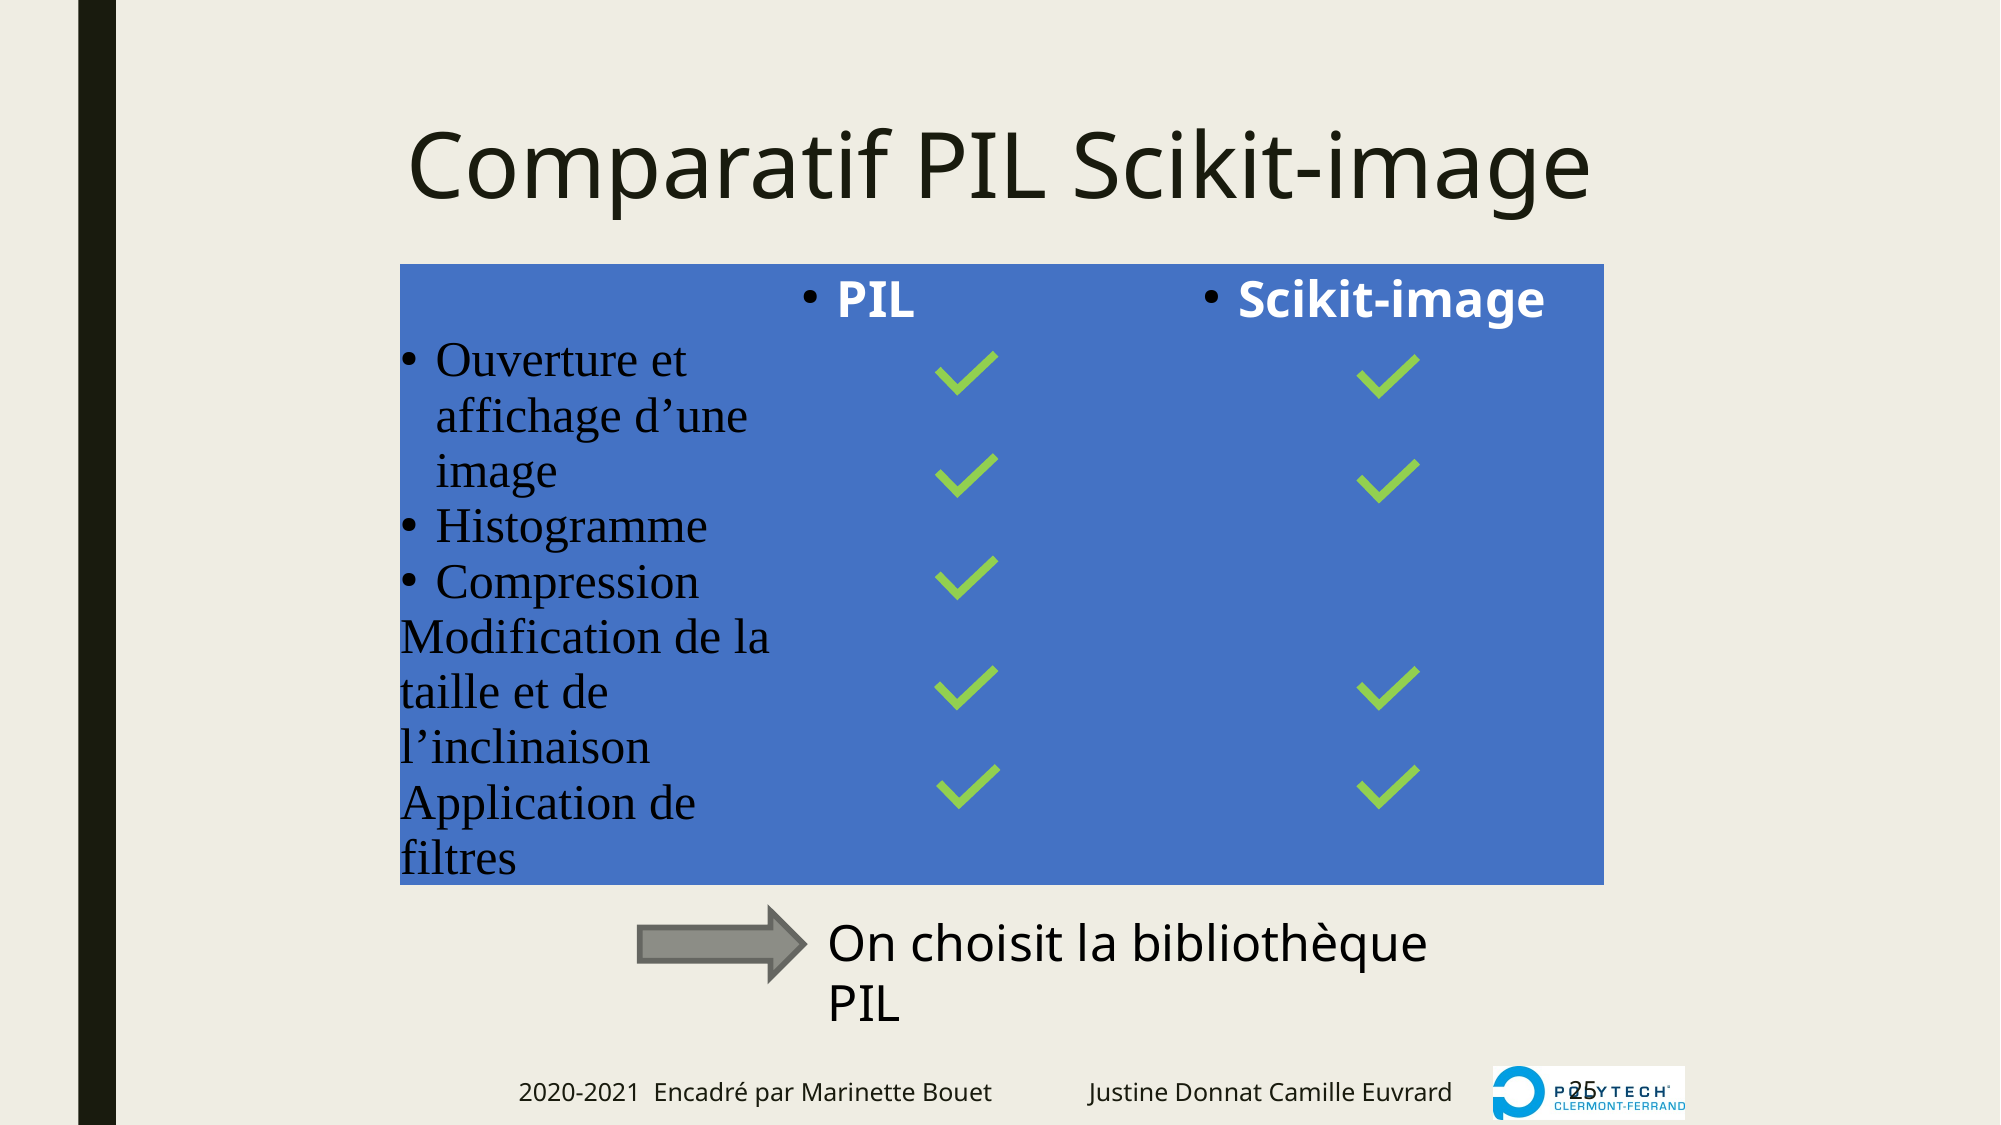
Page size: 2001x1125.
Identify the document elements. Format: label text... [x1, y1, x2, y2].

table_cell Histogramme [400, 498, 801, 554]
table_cell Compression [540, 577, 551, 597]
table_header Scikit-image [1203, 264, 1604, 332]
table_cell [1203, 554, 1604, 609]
table_cell Compression [400, 554, 801, 609]
table_cell Ouverture et affichage d’une image [400, 332, 801, 498]
picture [933, 339, 1001, 407]
table_cell Modification de la taille et de l’inclinaison [400, 609, 801, 775]
text_box [639, 910, 804, 978]
picture [1354, 447, 1422, 515]
picture [933, 441, 1001, 509]
table_header [400, 264, 801, 332]
table_cell [1203, 609, 1604, 775]
title Comparatif PIL Scikit-image [225, 112, 1801, 229]
picture [1354, 753, 1422, 821]
table_cell [801, 332, 1203, 498]
picture [933, 544, 1001, 612]
text_box 2020-2021 Encadré par Marinette Bouet Justine Donnat Camille Euvrard [474, 1058, 1506, 1125]
picture [934, 752, 1003, 821]
table_cell [801, 775, 1203, 885]
text_box On choisit la bibliothèque PIL [812, 904, 1505, 981]
picture [1354, 342, 1422, 410]
text_box [1553, 1058, 1816, 1125]
table_cell [1203, 775, 1604, 885]
picture [932, 653, 1000, 722]
table_header PIL [801, 264, 1203, 332]
table_cell [801, 498, 1203, 554]
picture [1354, 654, 1422, 722]
table_cell [801, 554, 933, 609]
table_cell [1203, 498, 1604, 554]
table_cell Application de filtres [400, 775, 801, 885]
table_cell [801, 609, 1203, 775]
table_cell [1203, 332, 1604, 498]
table_cell [1001, 554, 1203, 609]
